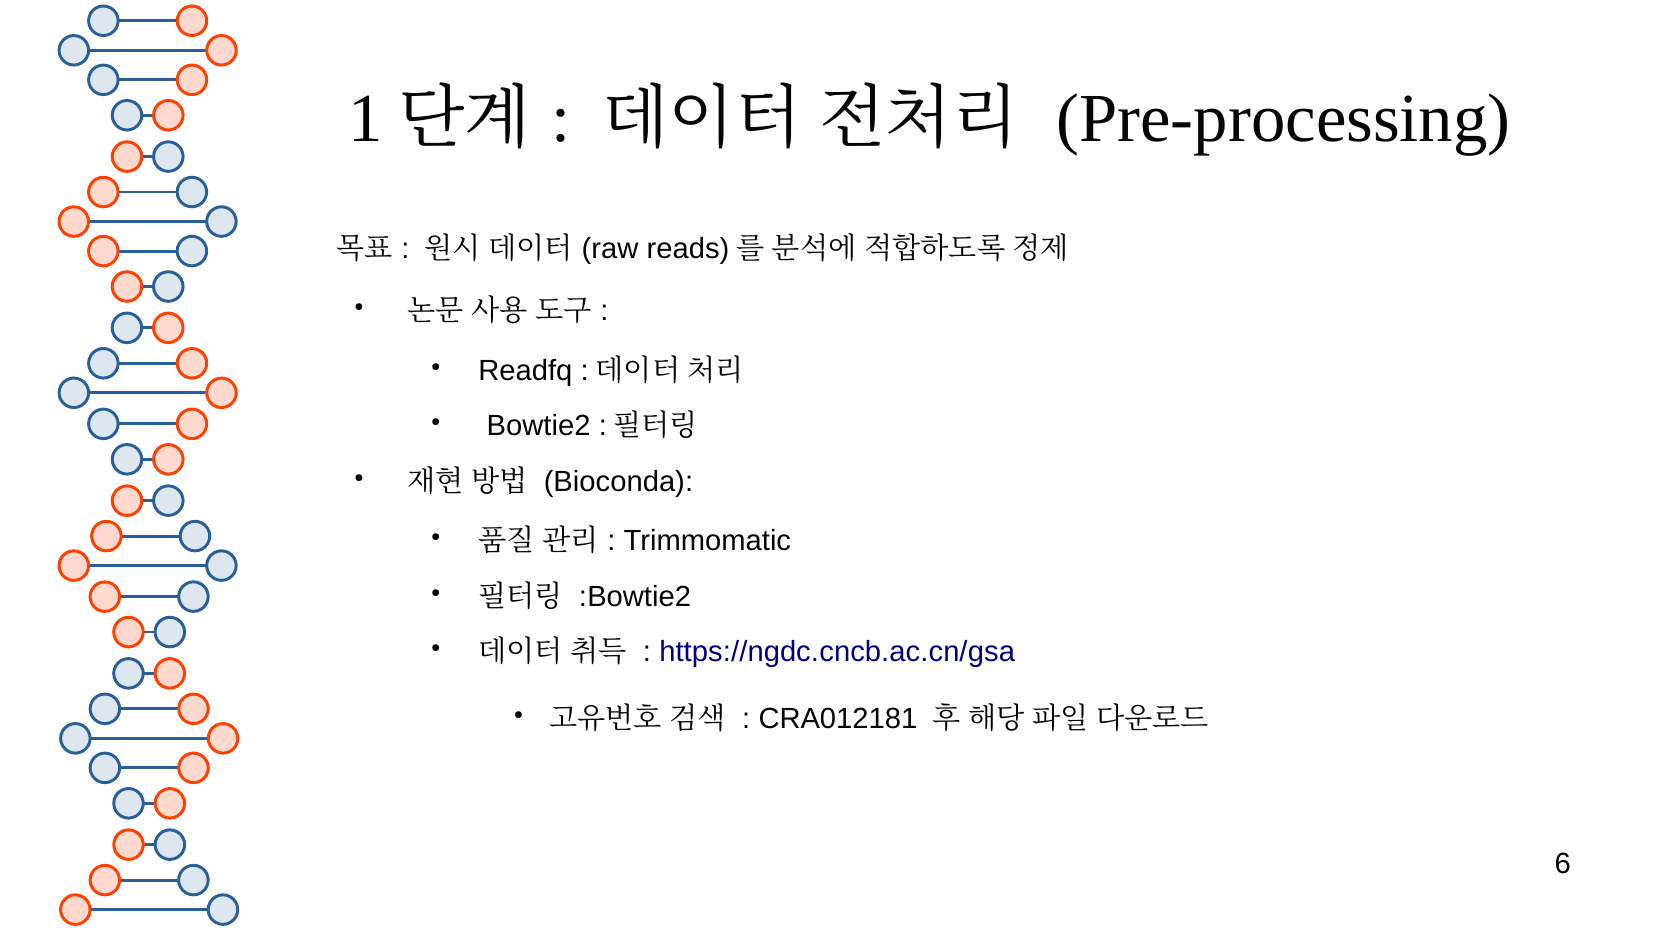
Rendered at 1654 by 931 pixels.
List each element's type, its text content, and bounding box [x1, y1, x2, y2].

title 1단계: 데이터 전처리 (Pre-processing) [265, 35, 1595, 189]
list 목표: 원시 데이터(raw reads)를 분석에 적합하도록 정제 논문 사용 도구: Readfq :데이터 처리 Bowtie2 :필터링 재현 방법 (Bioconda): 품질 관리: Trimmomatic 필터링 :Bowtie2 데이터 취득 : https://ngdc.cncb.ac.cn/gsa 고유번호 검색 : CRA012181 후 해당 파일 다운로드 [265, 224, 1595, 863]
